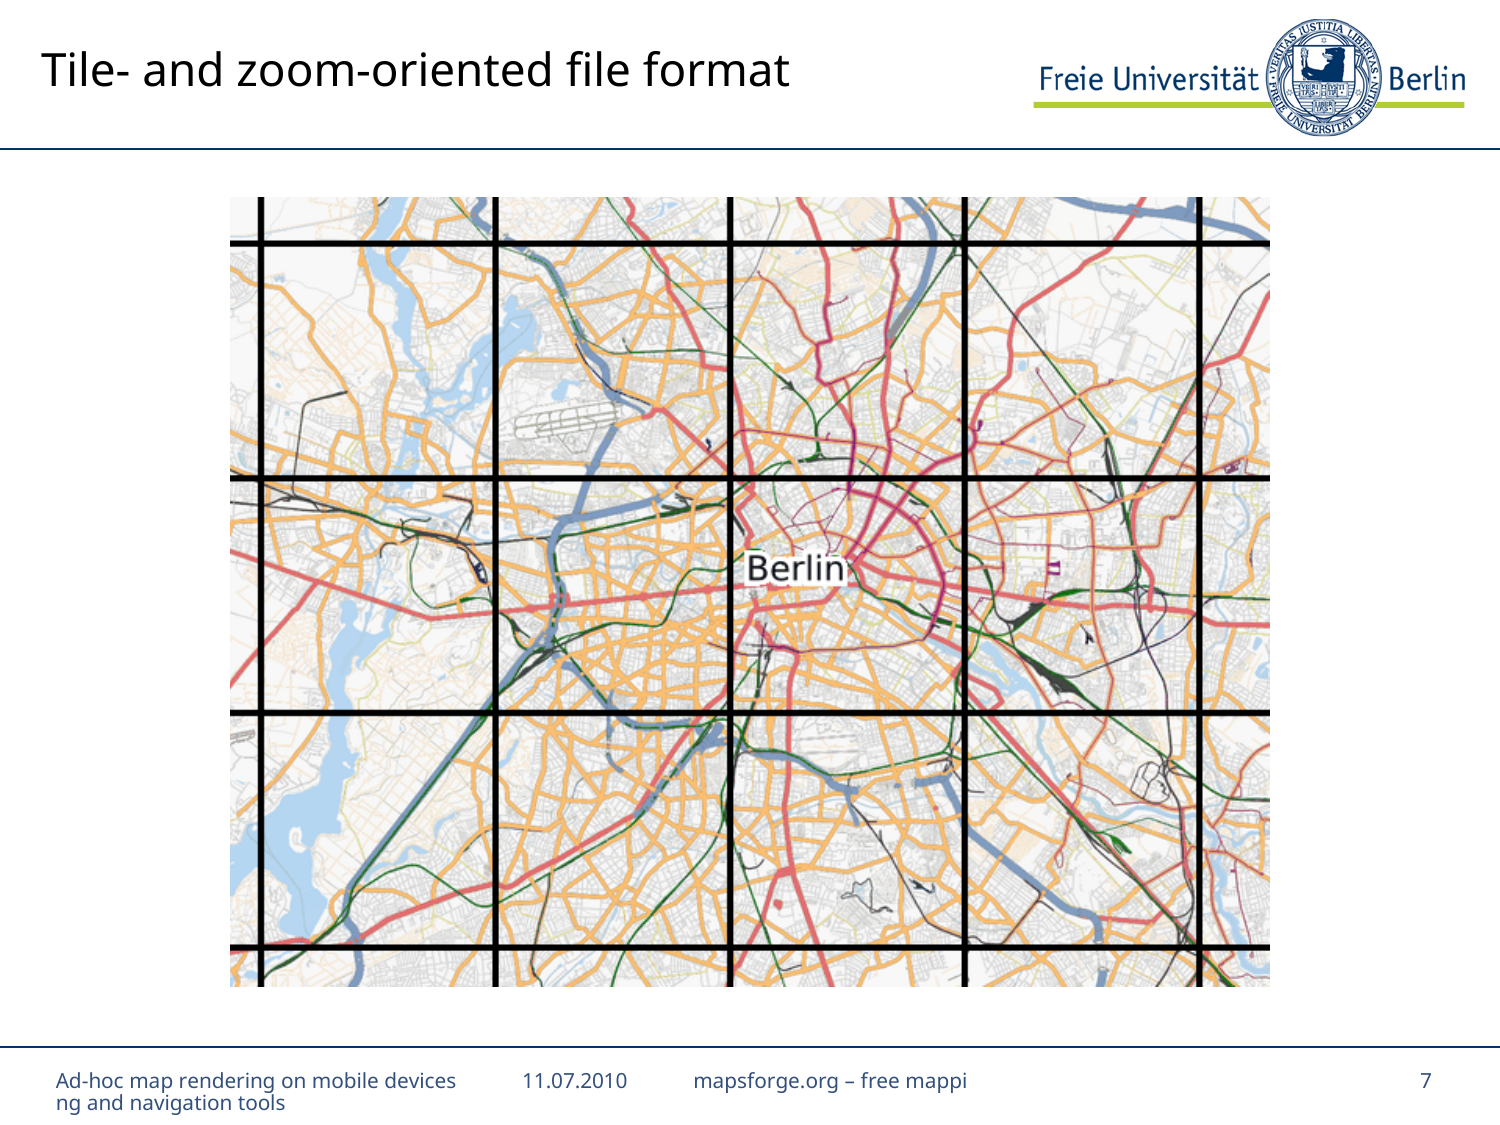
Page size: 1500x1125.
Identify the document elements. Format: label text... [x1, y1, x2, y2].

title Tile- and zoom-oriented file format [41, 0, 1016, 138]
picture [1033, 19, 1470, 137]
picture [230, 197, 1270, 987]
